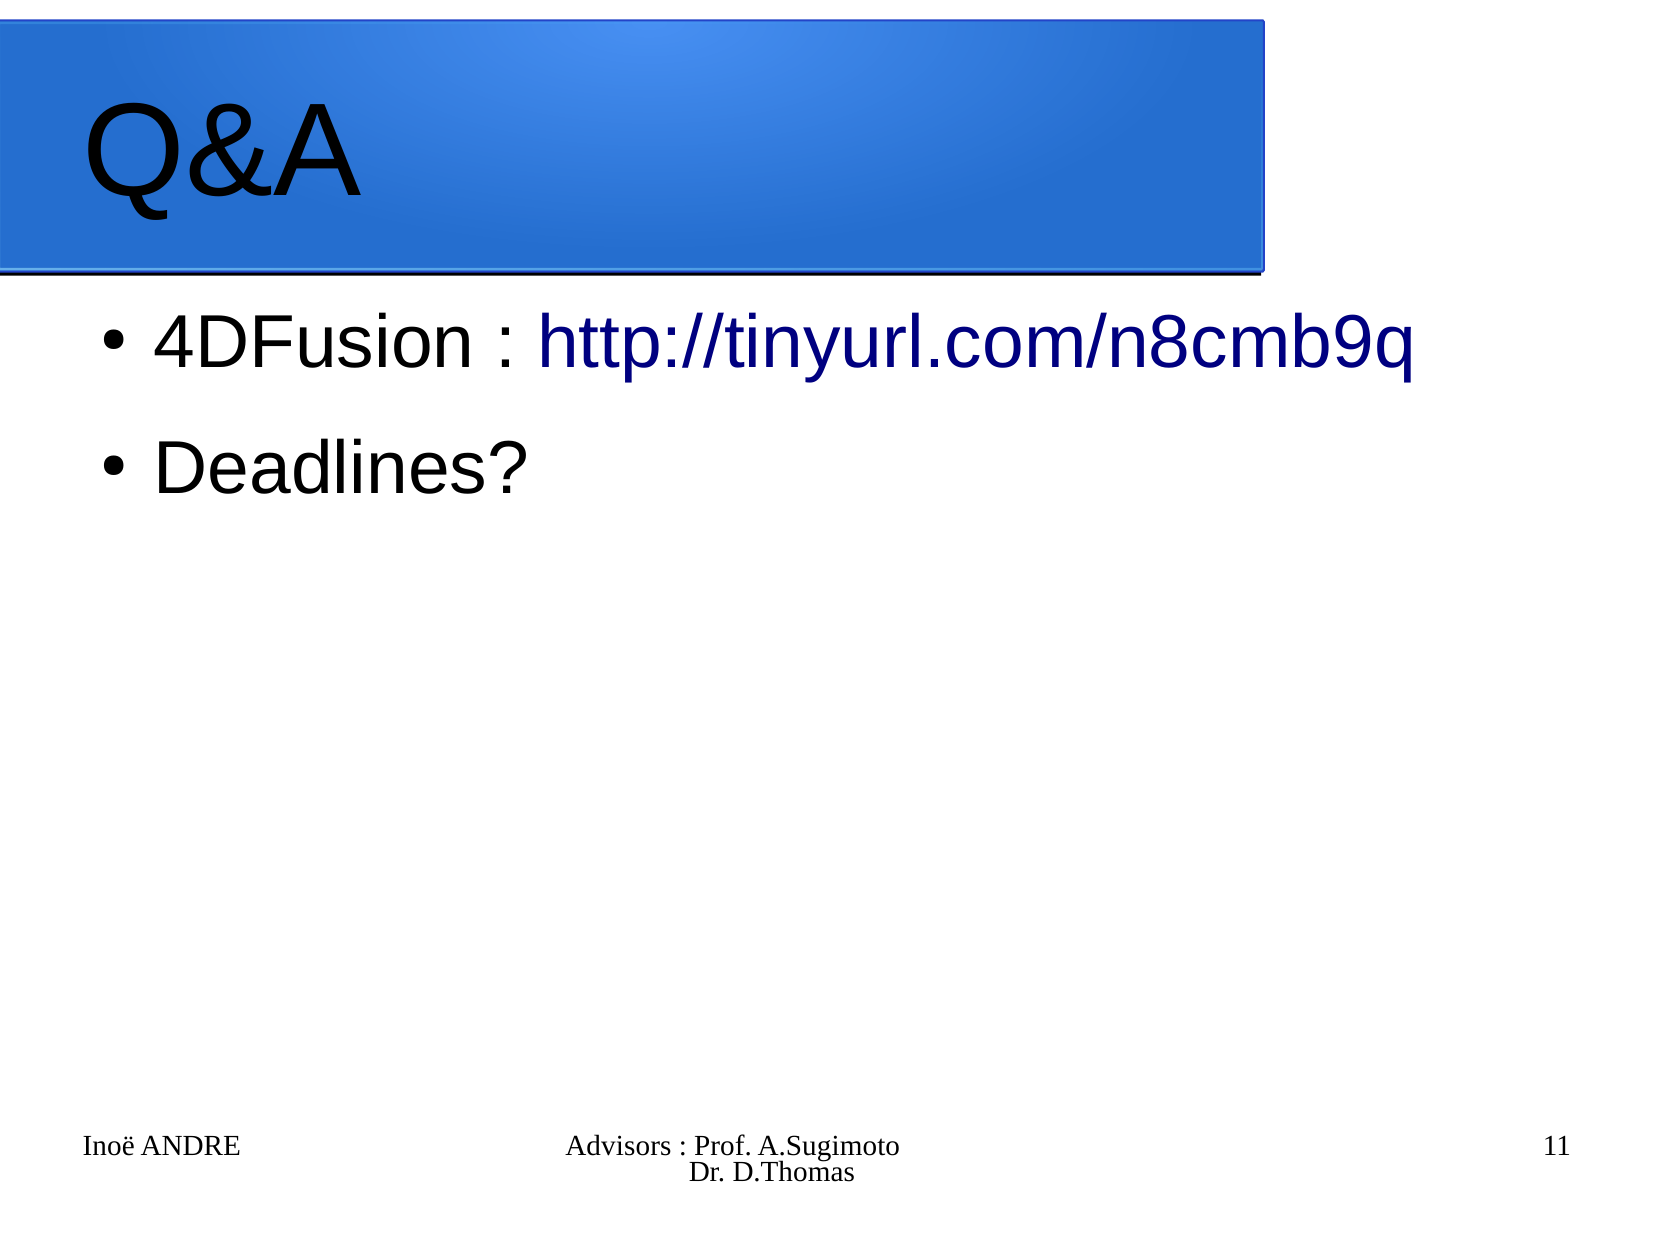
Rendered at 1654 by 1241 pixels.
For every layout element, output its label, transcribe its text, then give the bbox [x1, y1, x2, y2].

list 4DFusion : http://tinyurl.com/n8cmb9q Deadlines? [82, 299, 1571, 1019]
title Q&A [82, 47, 1235, 252]
